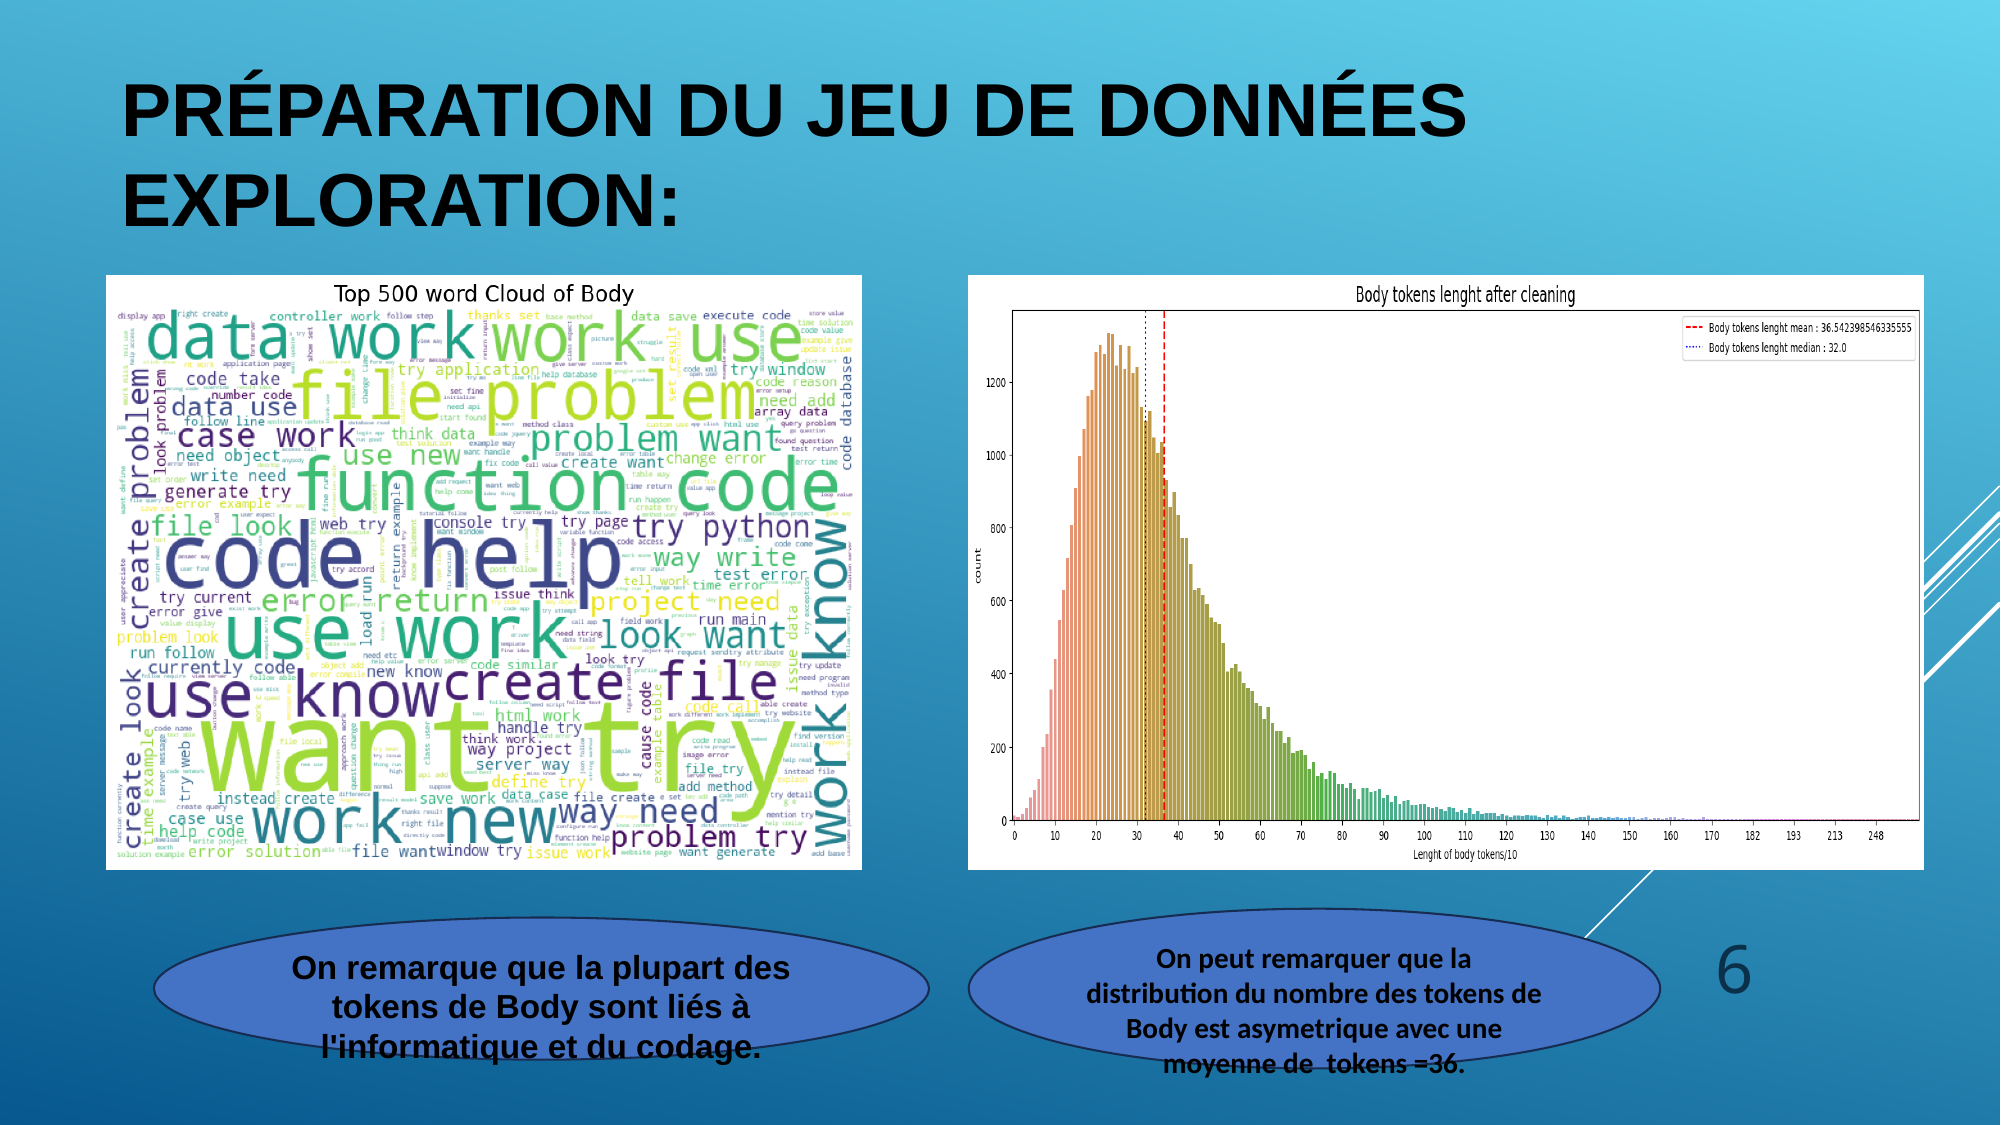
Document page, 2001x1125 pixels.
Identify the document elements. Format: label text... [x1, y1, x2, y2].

text_box [1700, 915, 1888, 1026]
text_box On peut remarquer que la distribution du nombre des tokens de Body est asymetrique avec une moyenne de tokens =36. [968, 908, 1661, 1069]
picture [106, 275, 862, 870]
title Préparation du jeu de données exploration: [106, 28, 1507, 276]
text_box On remarque que la plupart des tokens de Body sont liés à l'informatique et du codage. [153, 917, 929, 1060]
picture [968, 275, 1924, 870]
